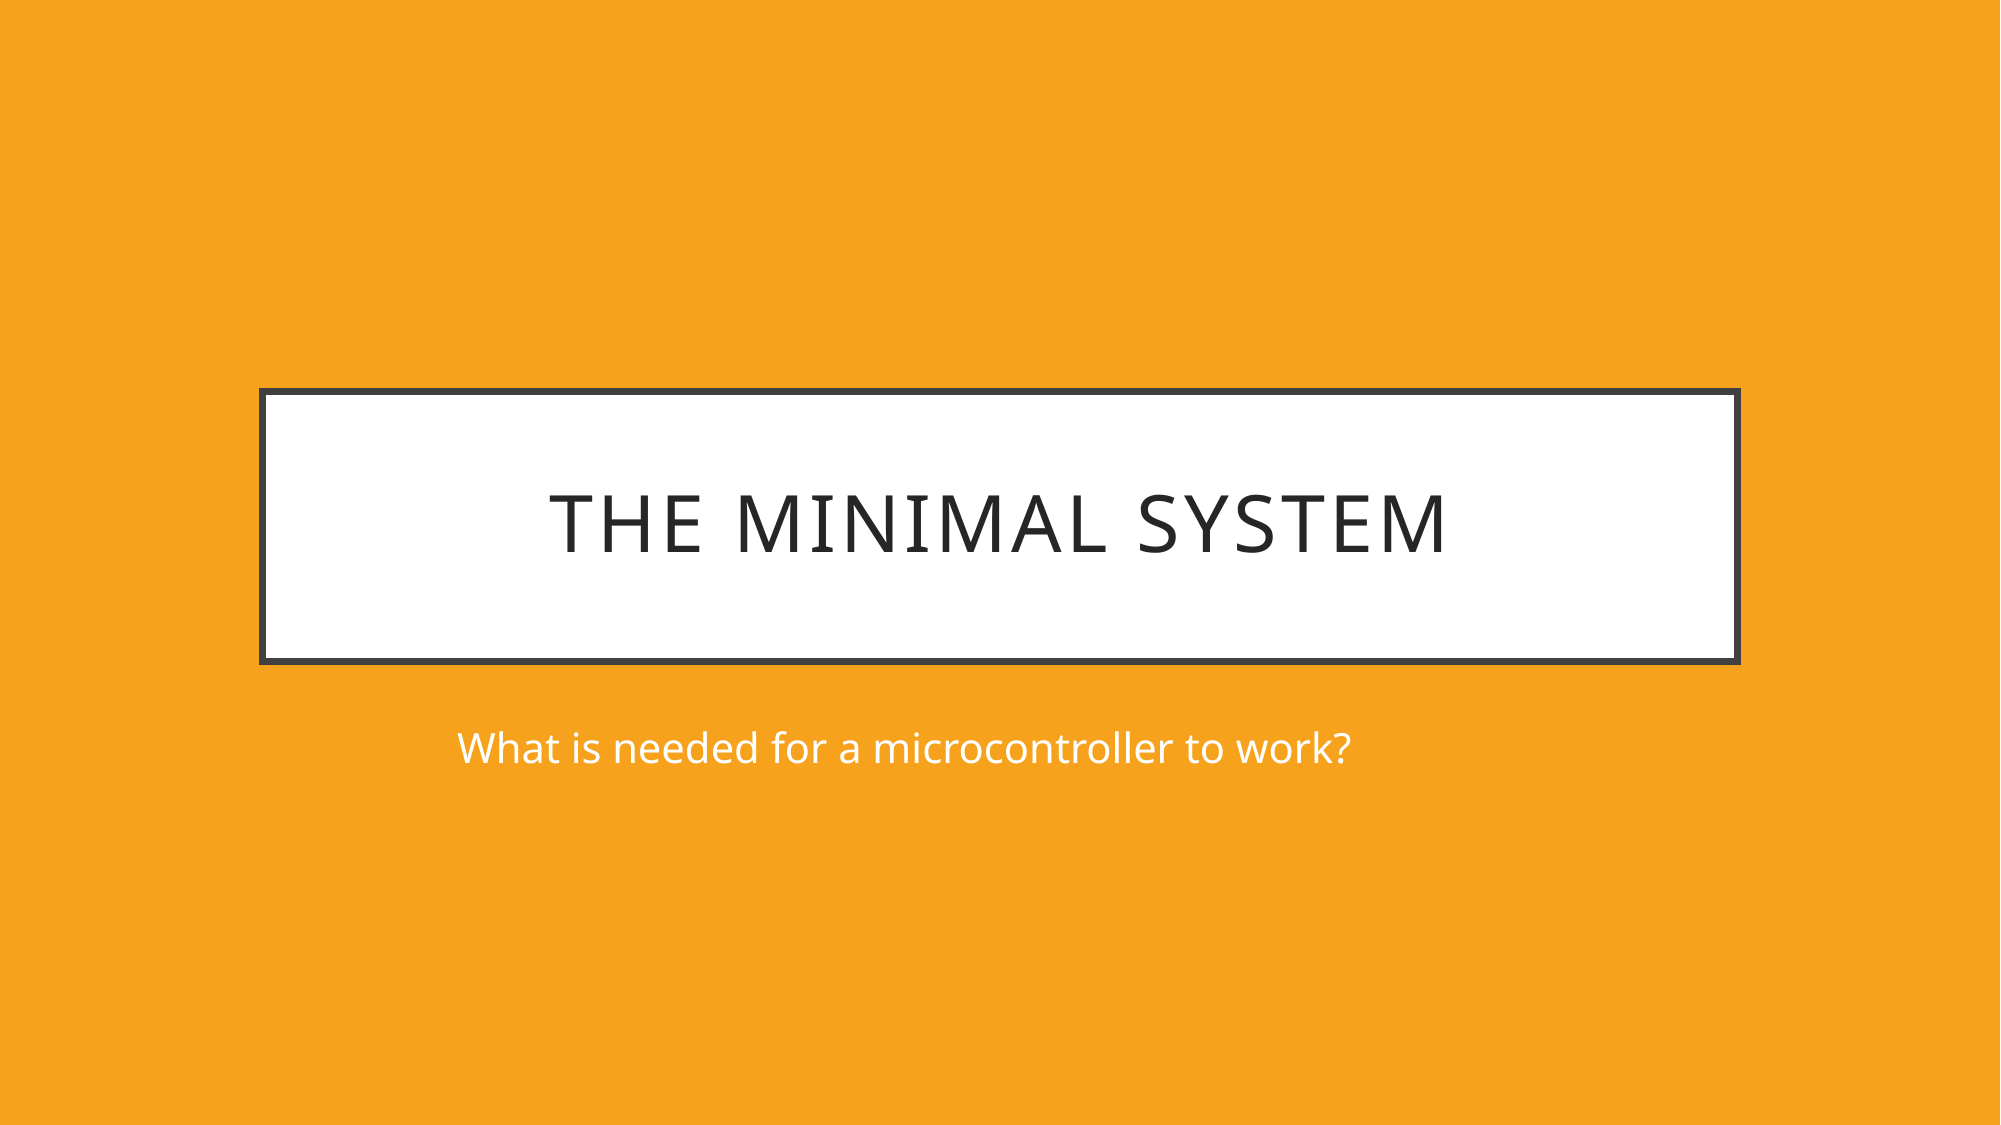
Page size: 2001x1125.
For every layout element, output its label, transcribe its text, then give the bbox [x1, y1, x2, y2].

title The minimal system [262, 391, 1738, 662]
list What is needed for a microcontroller to work? [442, 713, 1558, 794]
